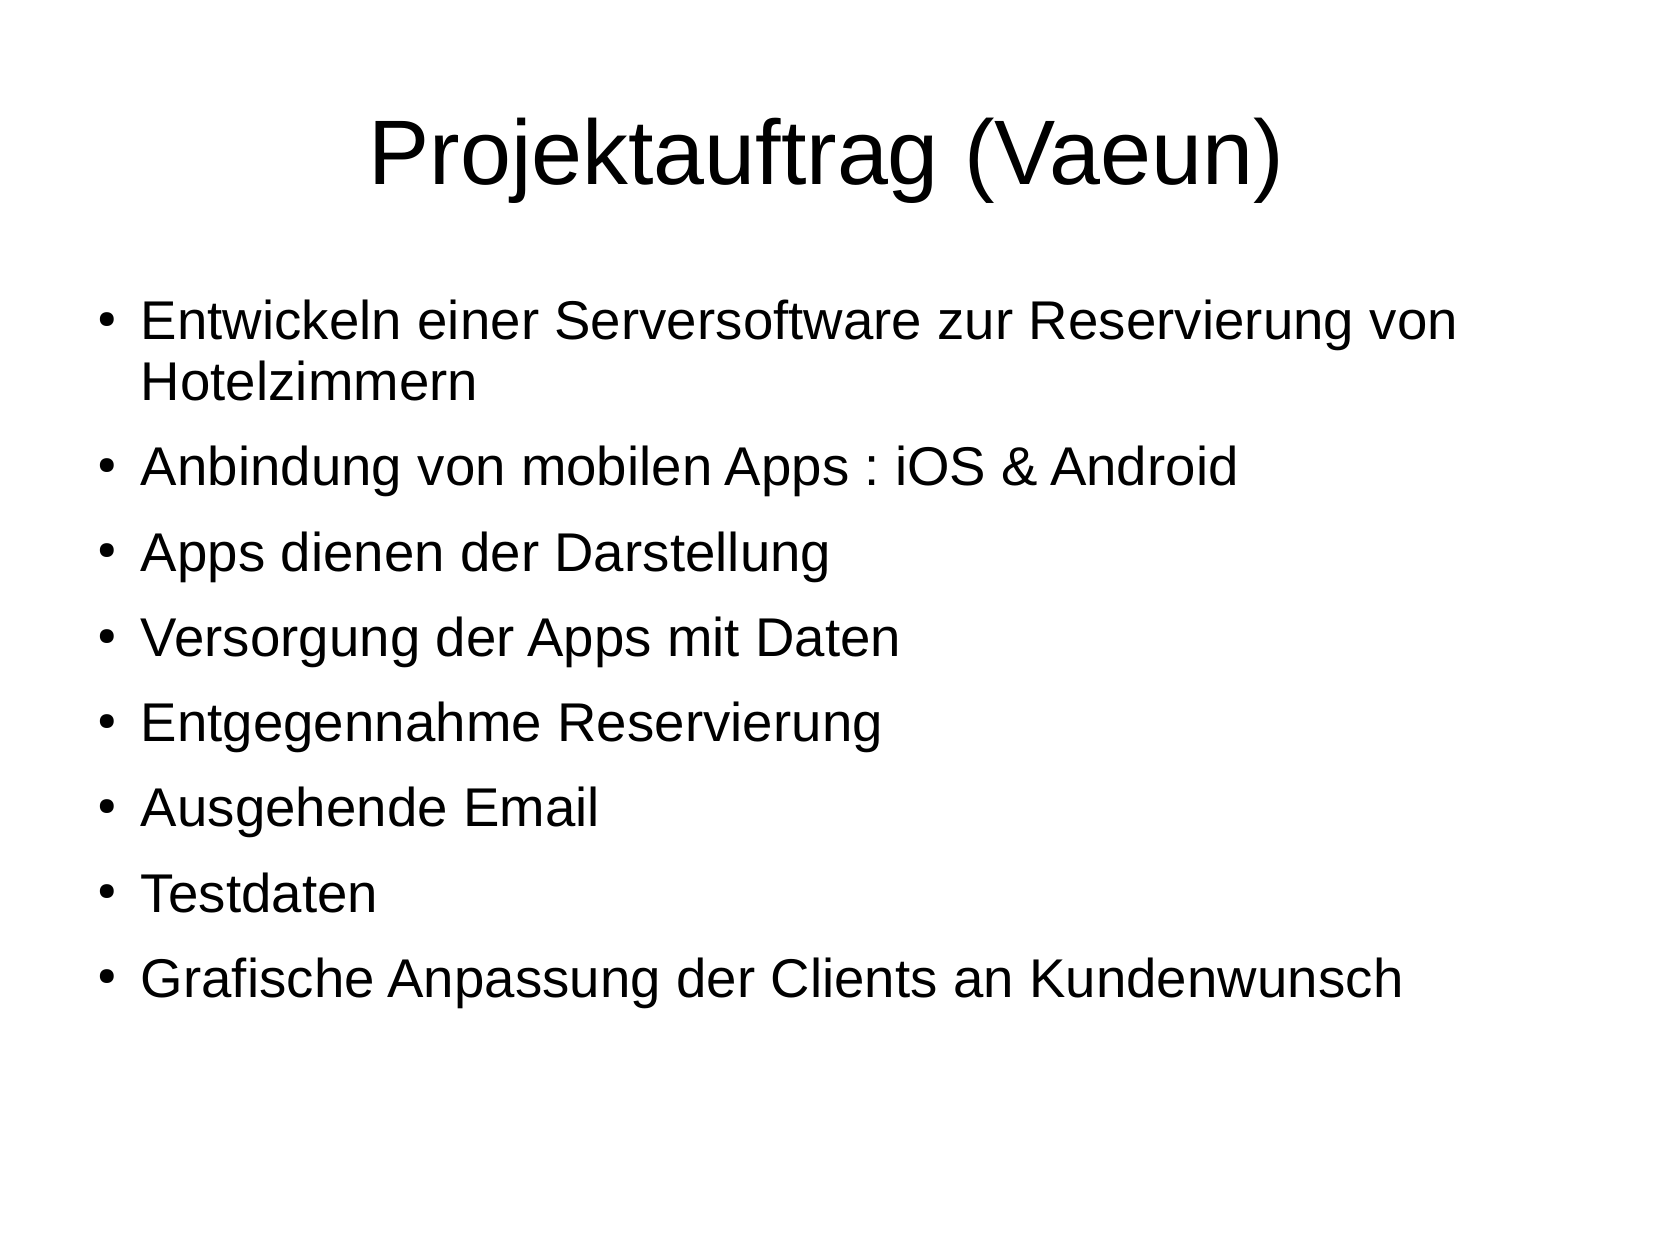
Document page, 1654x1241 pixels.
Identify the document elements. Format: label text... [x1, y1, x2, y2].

list Entwickeln einer Serversoftware zur Reservierung von Hotelzimmern Anbindung von mobilen Apps : iOS & Android Apps dienen der Darstellung Versorgung der Apps mit Daten Entgegennahme Reservierung Ausgehende Email Testdaten Grafische Anpassung der Clients an Kundenwunsch [82, 290, 1571, 1010]
title Projektauftrag (Vaeun) [82, 49, 1571, 257]
